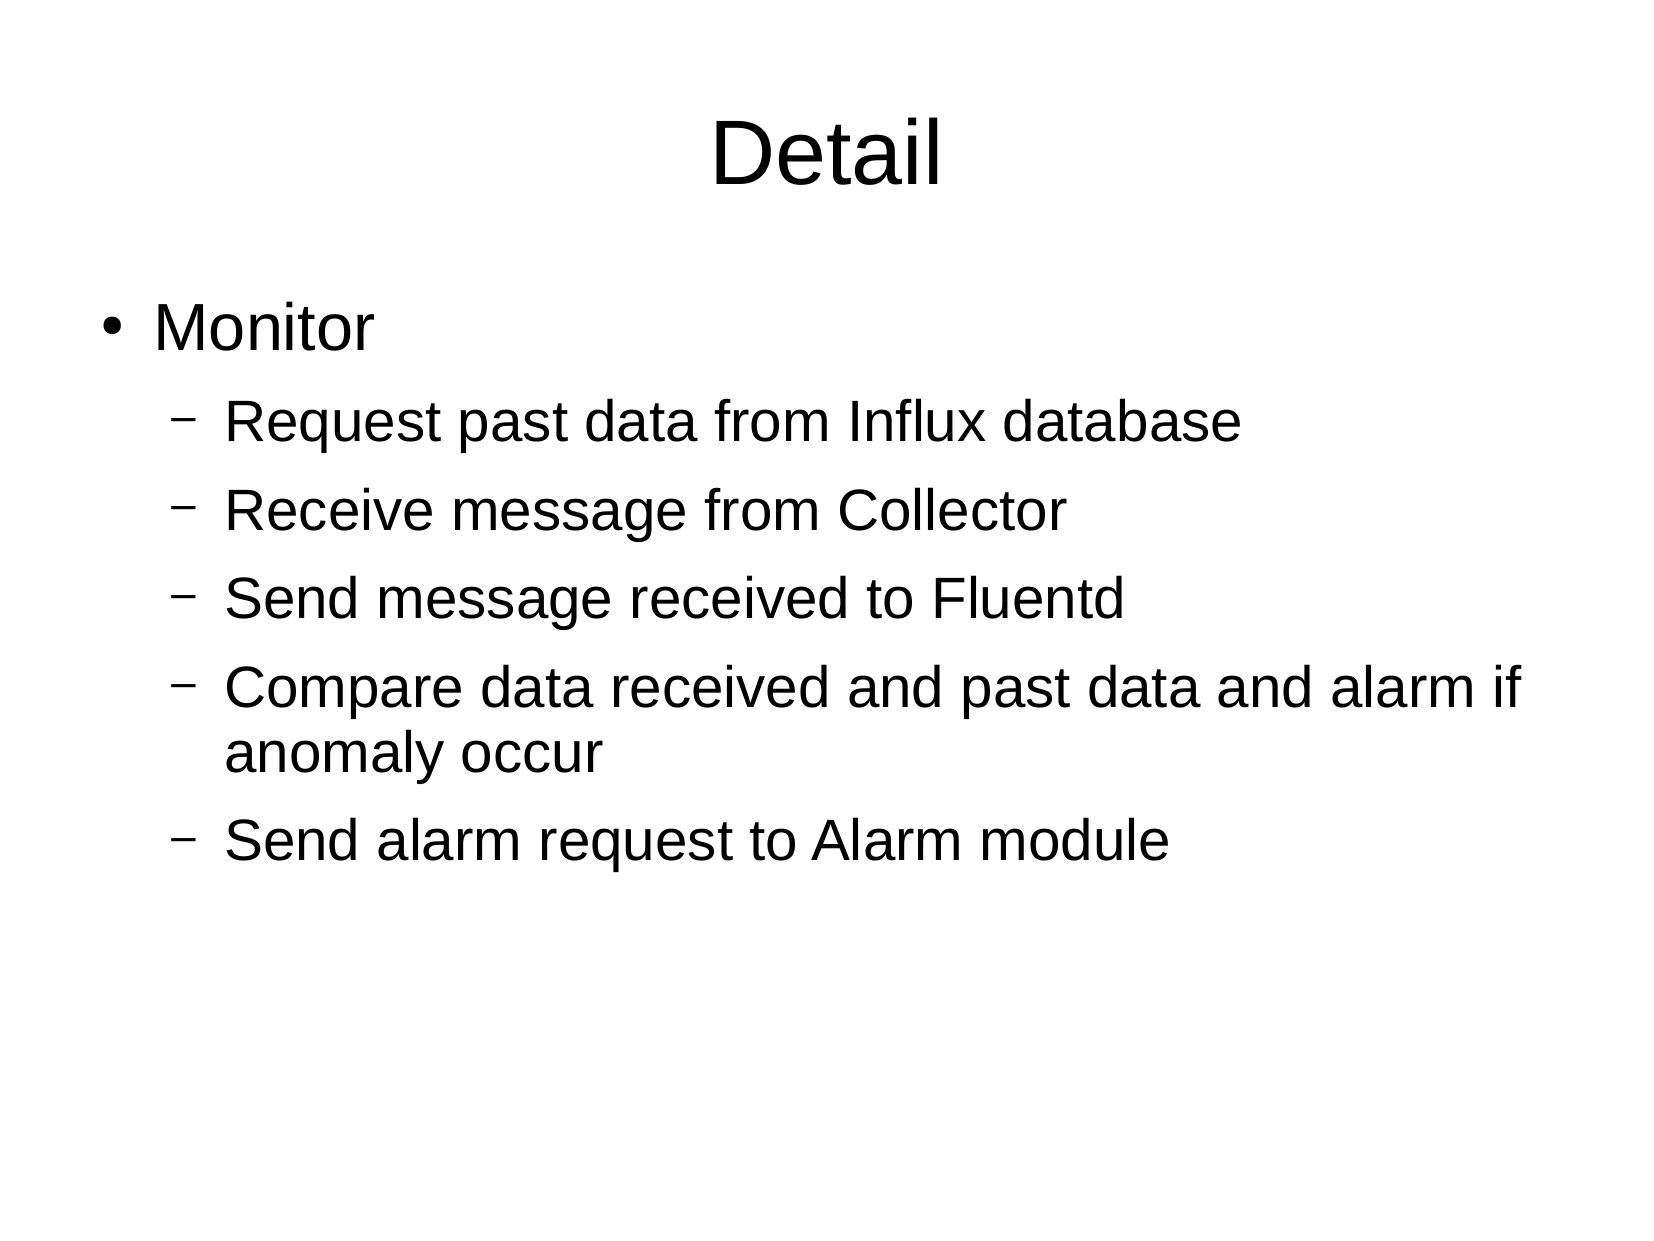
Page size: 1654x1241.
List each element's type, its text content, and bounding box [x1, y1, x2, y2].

list Monitor Request past data from Influx database Receive message from Collector Send message received to Fluentd Compare data received and past data and alarm if anomaly occur Send alarm request to Alarm module [82, 290, 1571, 1010]
title Detail [82, 49, 1571, 257]
